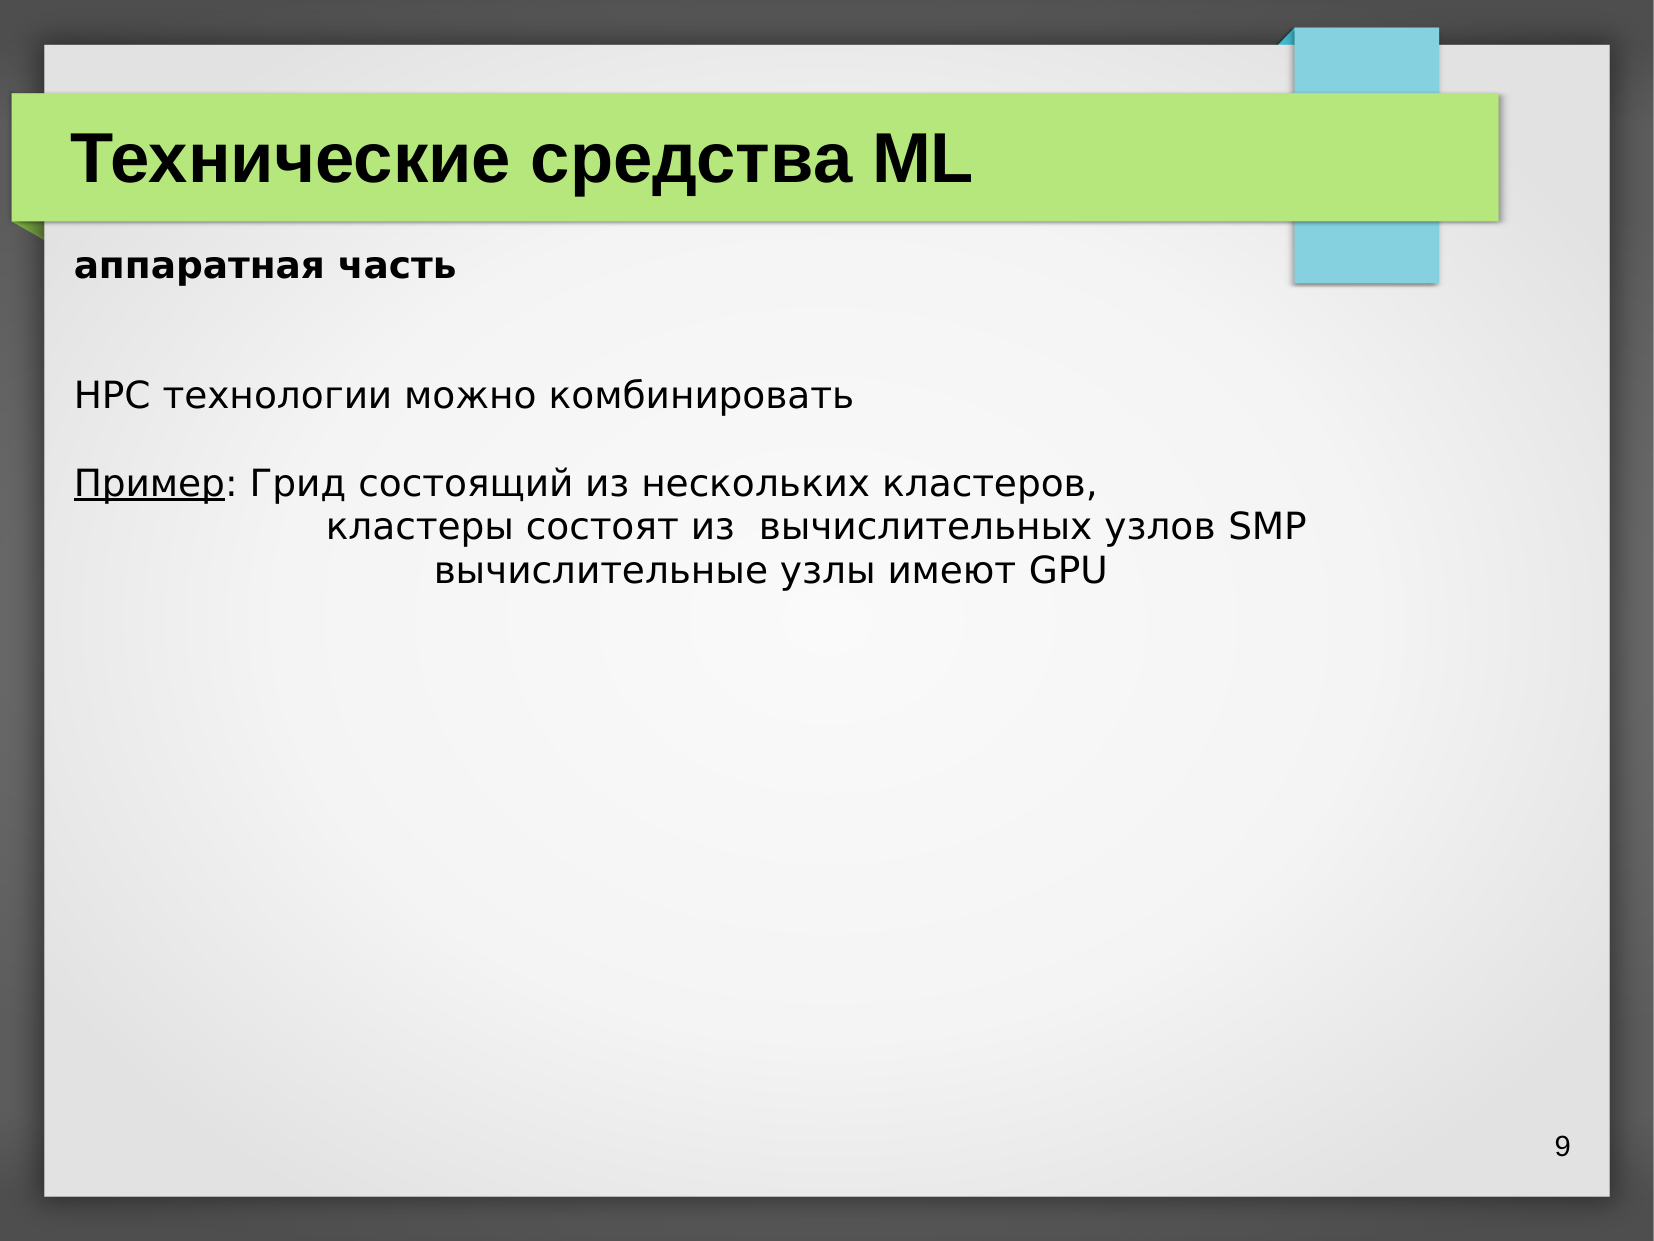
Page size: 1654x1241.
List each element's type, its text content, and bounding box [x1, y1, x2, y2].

title Технические средства ML [70, 118, 1205, 199]
picture [0, 0, 1654, 1241]
text_box аппаратная часть HPC технологии можно комбинировать Пример: Грид состоящий из нескольких кластеров, кластеры состоят из вычислительных узлов SMP вычислительные узлы имеют GPU [59, 236, 1501, 1134]
